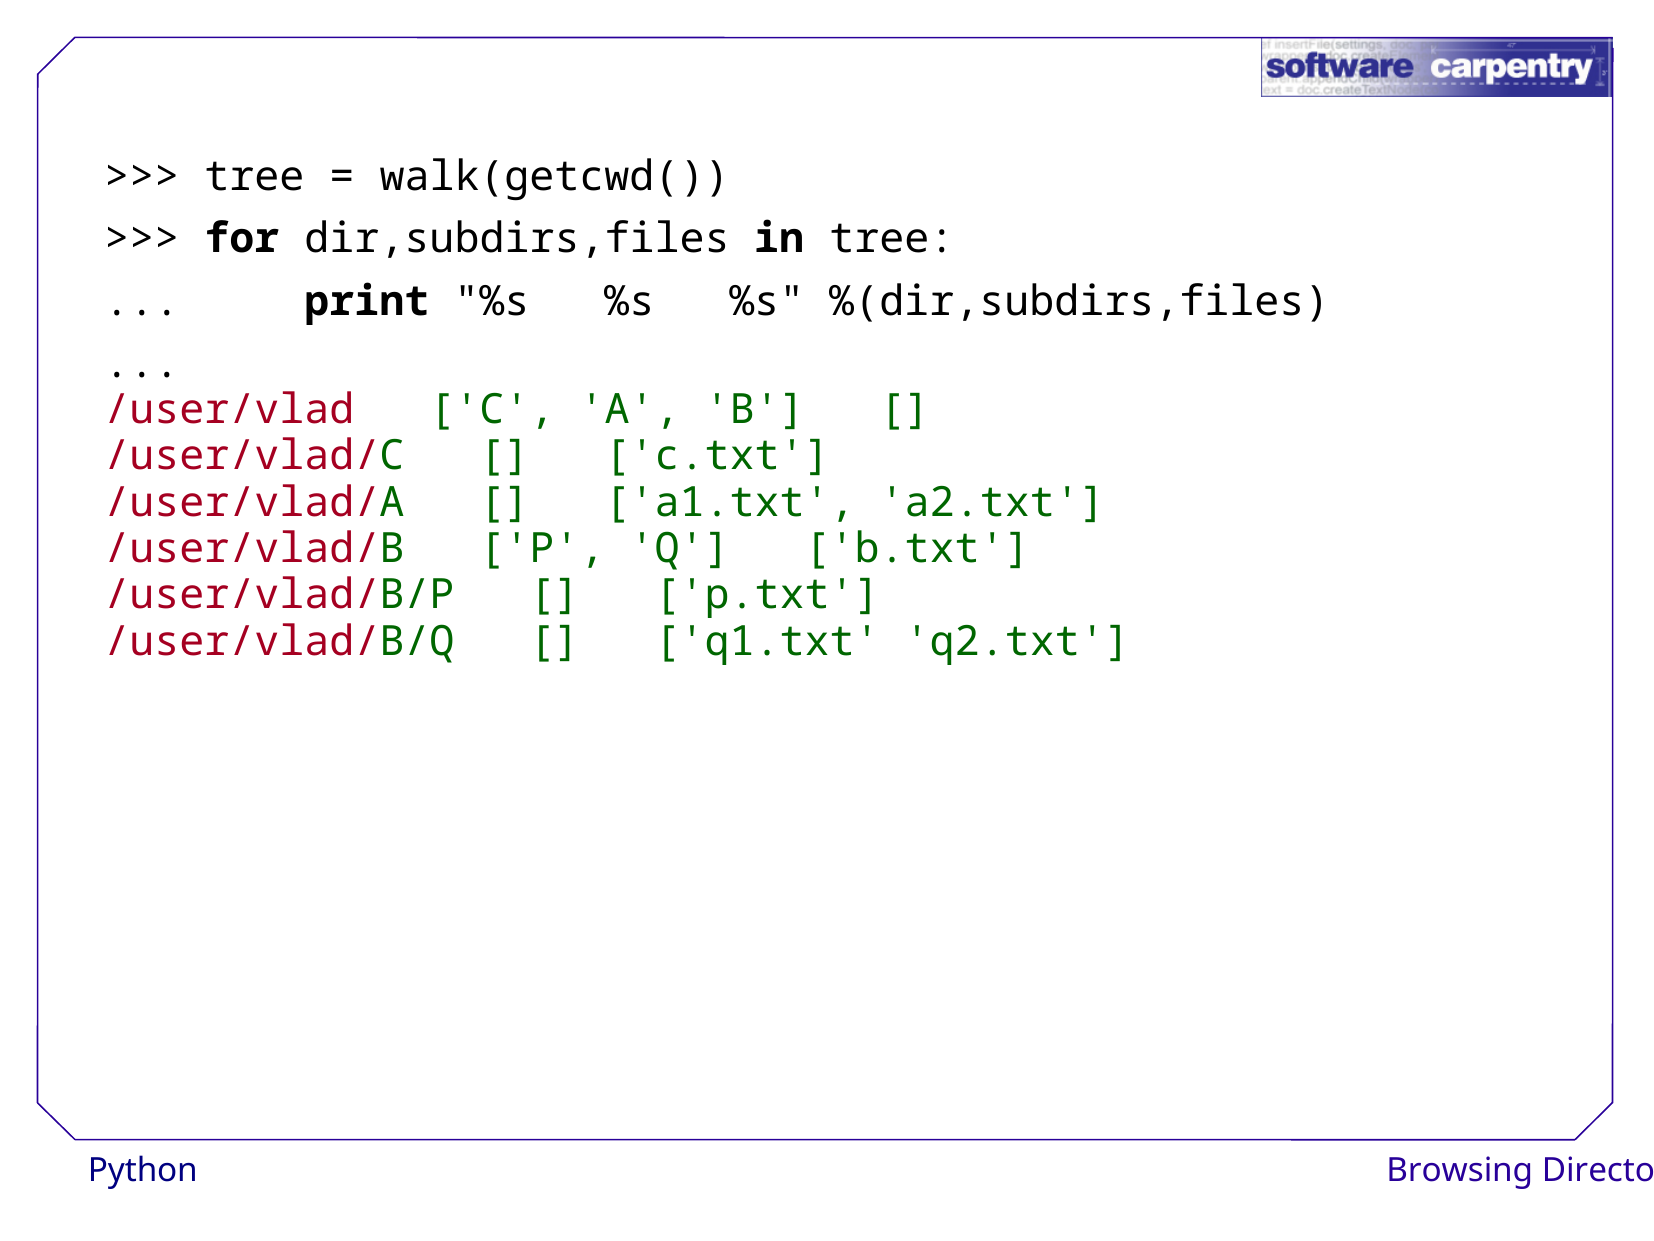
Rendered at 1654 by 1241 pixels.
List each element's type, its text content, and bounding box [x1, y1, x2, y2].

picture [1261, 39, 1613, 97]
text_box >>> tree = walk(getcwd()) >>> for dir,subdirs,files in tree: ... print "%s %s %s" %(dir,subdirs,files) ... /user/vlad ['C', 'A', 'B'] [] /user/vlad/C [] ['c.txt'] /user/vlad/A [] ['a1.txt', 'a2.txt'] /user/vlad/B ['P', 'Q'] ['b.txt'] /user/vlad/B/P [] ['p.txt'] /user/vlad/B/Q [] ['q1.txt' 'q2.txt'] [89, 128, 1512, 1037]
